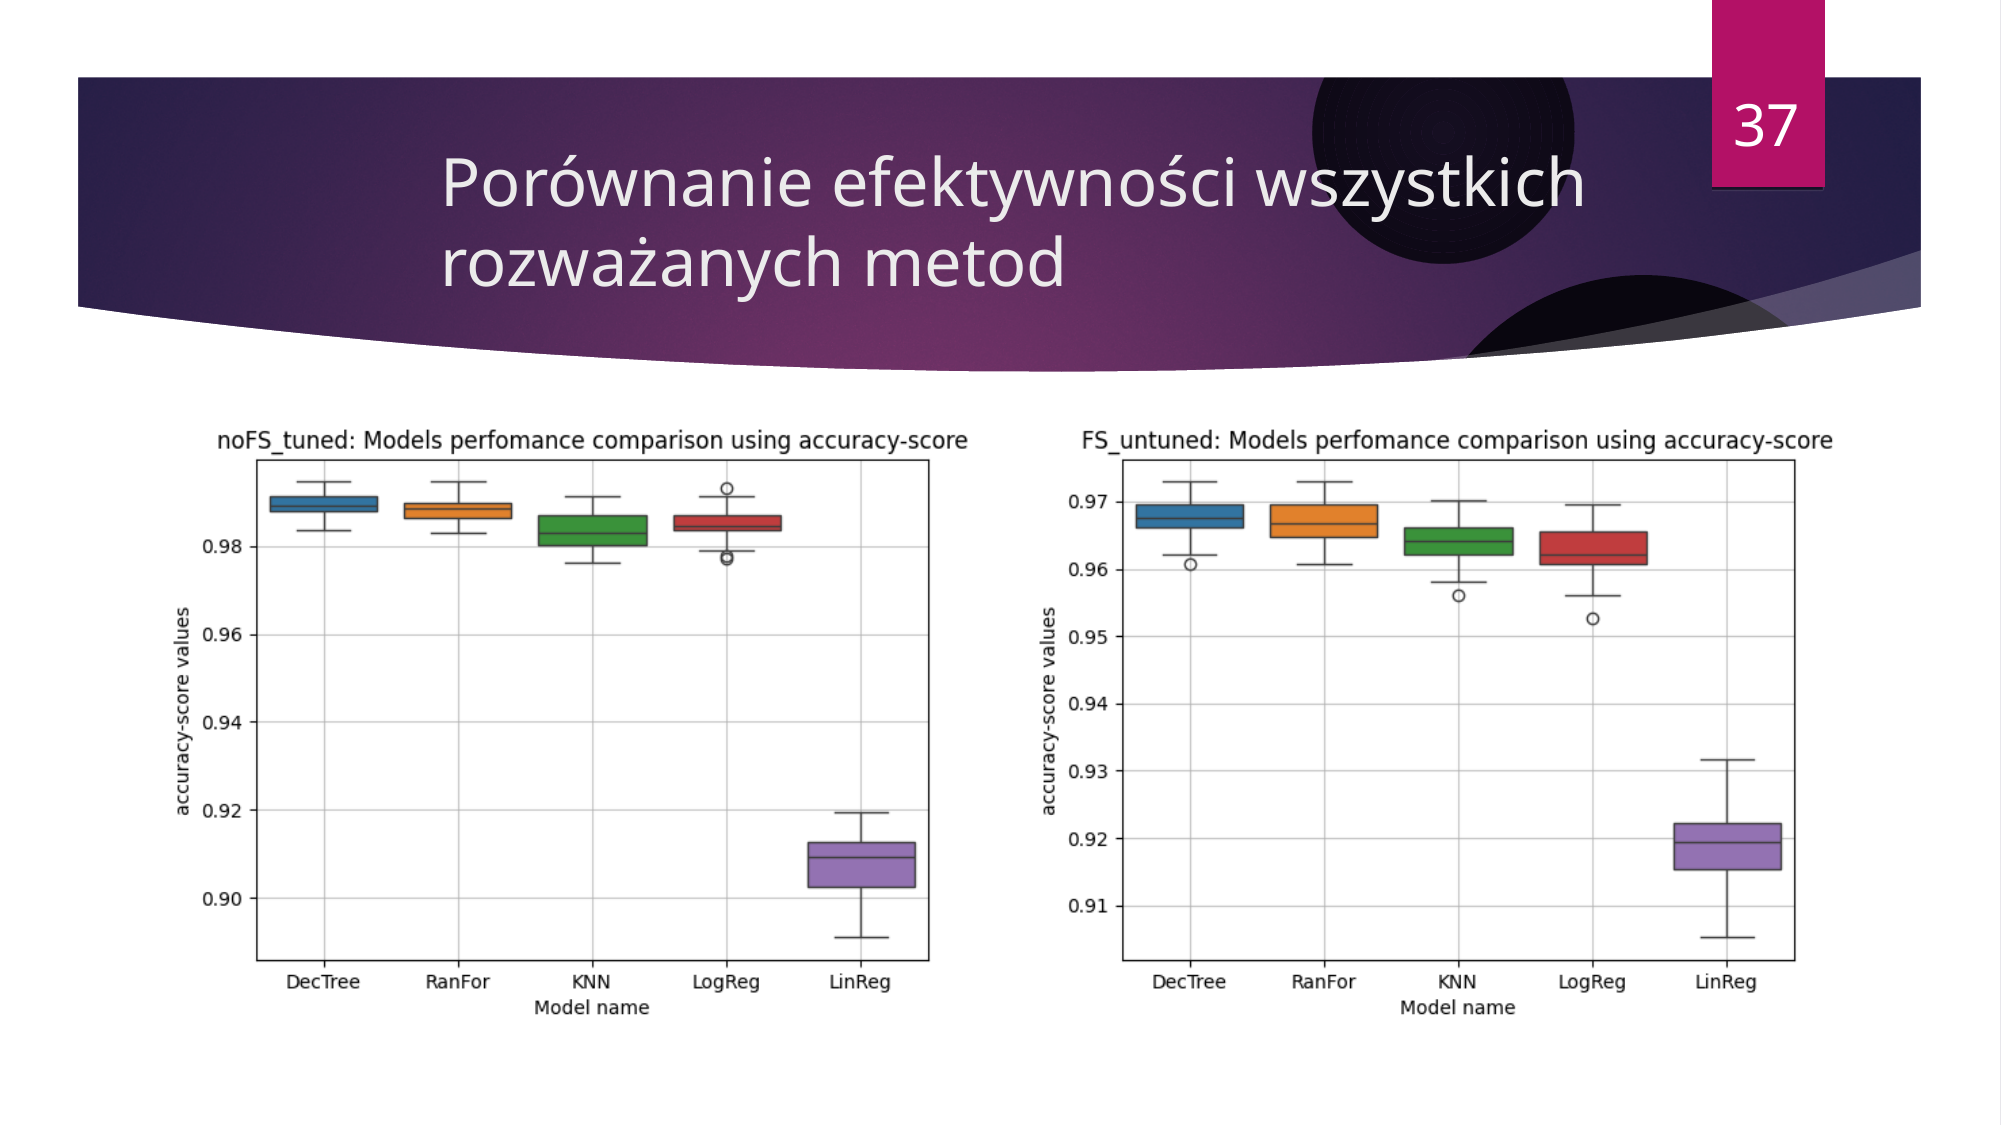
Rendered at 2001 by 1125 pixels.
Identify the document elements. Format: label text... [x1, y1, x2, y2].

text_box [1698, 48, 1836, 175]
title Porównanie efektywności wszystkich rozważanych metod [386, 93, 1643, 347]
picture [148, 381, 1881, 1032]
